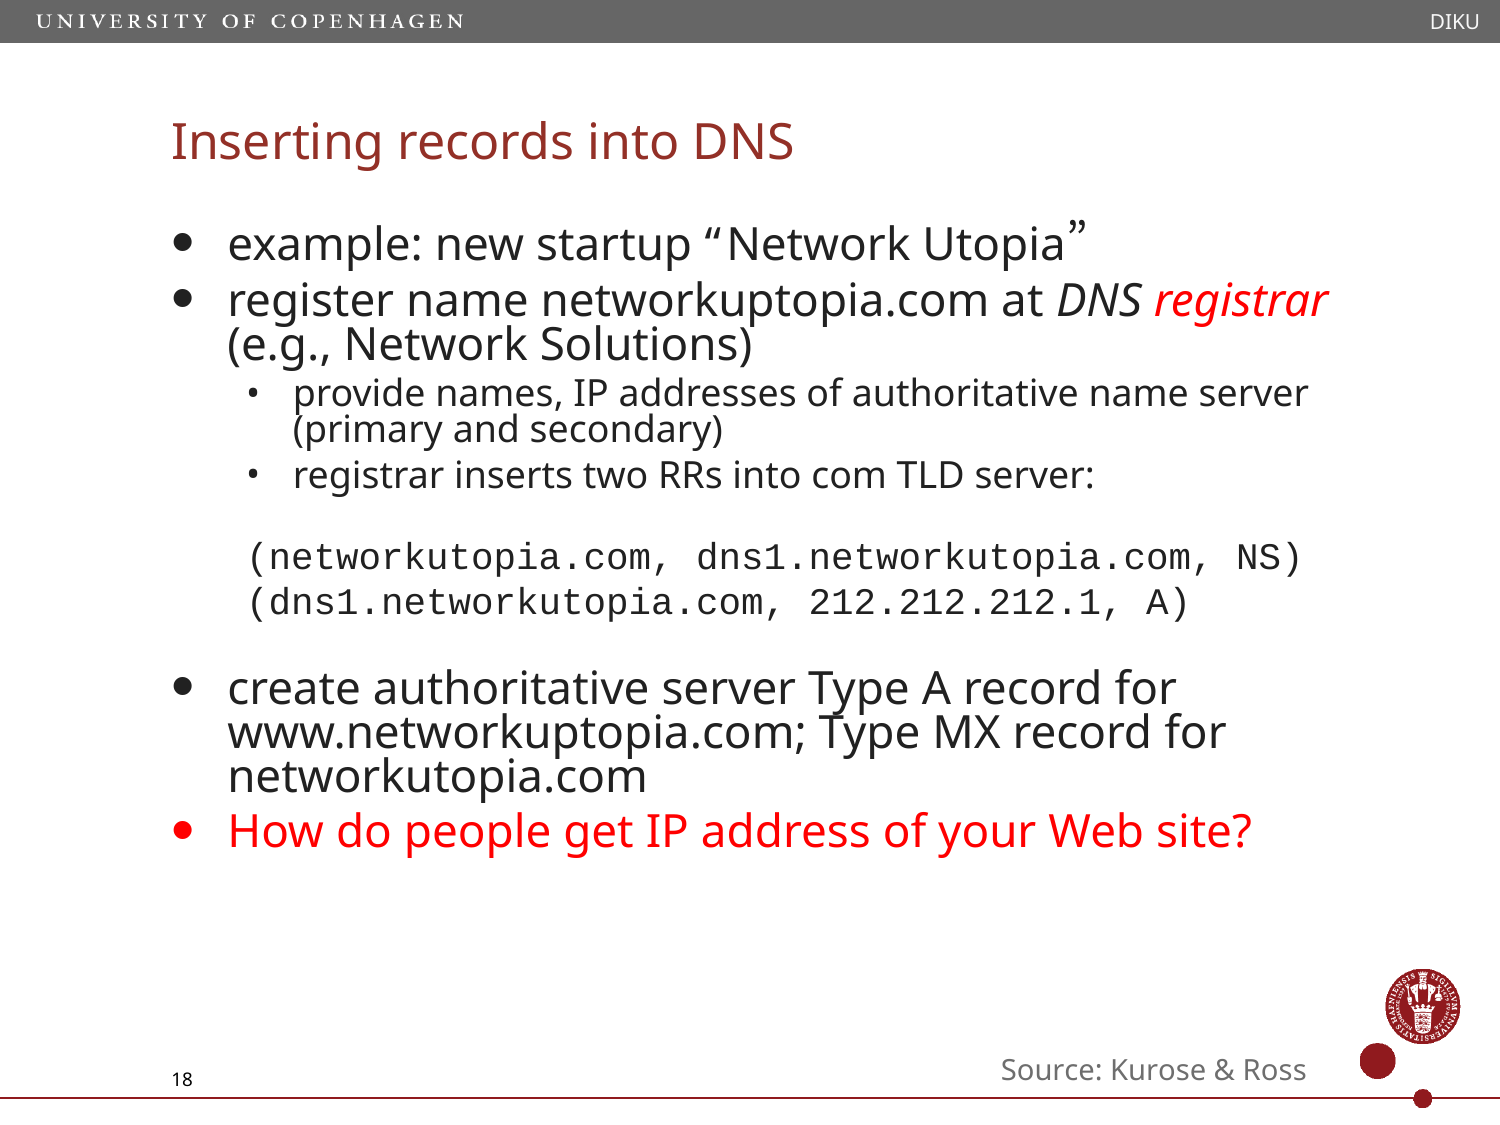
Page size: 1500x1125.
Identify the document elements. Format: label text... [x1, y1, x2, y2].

text_box <number> [171, 1067, 522, 1092]
text_box Source: Kurose & Ross [986, 1043, 1376, 1094]
picture [0, 910, 1500, 1122]
text_box DIKU [469, 0, 1495, 43]
list example: new startup “Network Utopia” register name networkuptopia.com at DNS registrar (e.g., Network Solutions) provide names, IP addresses of authoritative name server (primary and secondary) registrar inserts two RRs into com TLD server: (networkutopia.com, dns1.networkutopia.com, NS) (dns1.networkutopia.com, 212.212.212.1, A) create authoritative server Type A record for www.networkuptopia.com; Type MX record for networkutopia.com How do people get IP address of your Web site? [171, 225, 1329, 900]
title Inserting records into DNS [171, 75, 1329, 171]
